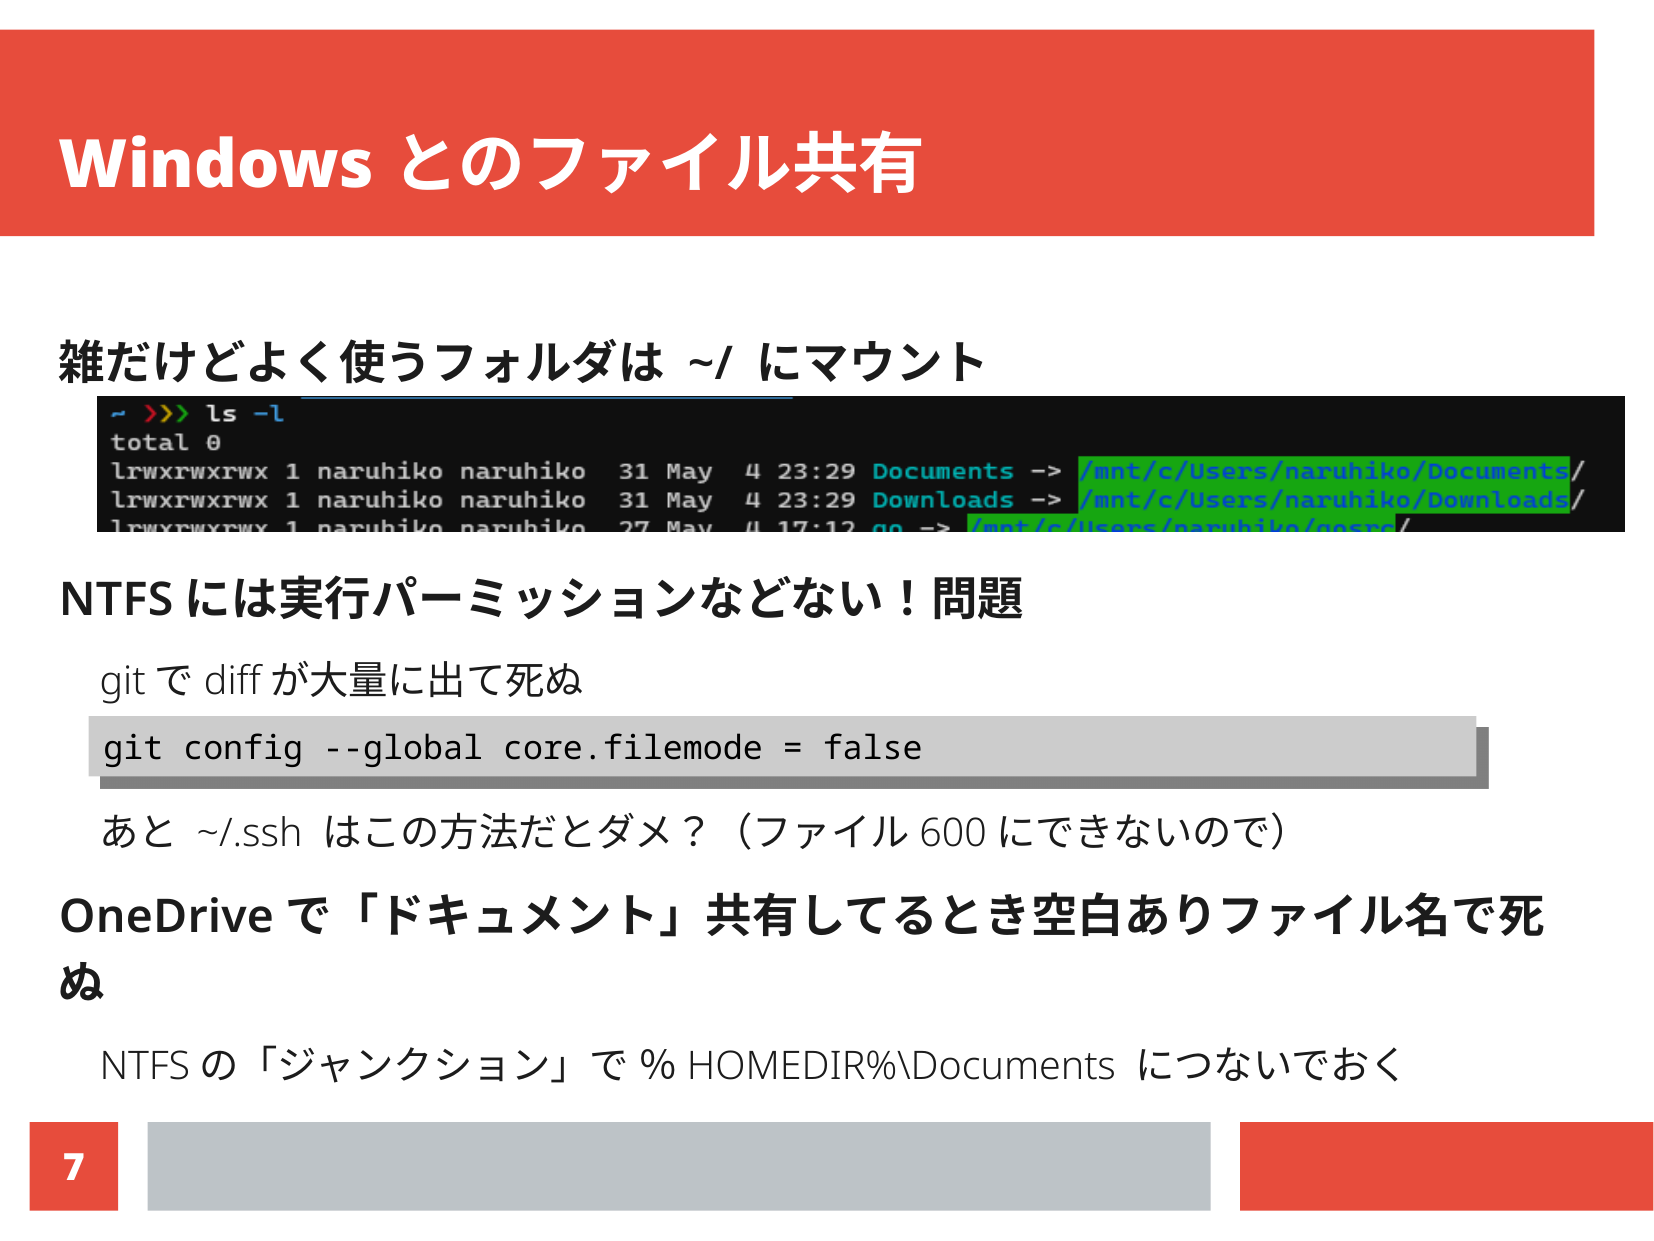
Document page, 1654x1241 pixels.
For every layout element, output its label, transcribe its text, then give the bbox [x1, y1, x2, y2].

text_box git config --global core.filemode = false [88, 716, 1477, 773]
list 雑だけどよく使うフォルダは ~/ にマウント NTFSには実行パーミッションなどない！問題 gitでdiffが大量に出て死ぬ あと ~/.ssh はこの方法だとダメ？（ファイル600にできないので） OneDriveで「ドキュメント」共有してるとき空白ありファイル名で死ぬ NTFSの「ジャンクション」で ％HOMEDIR%\Documents につないでおく [59, 324, 1565, 1093]
title Windowsとのファイル共有 [59, 59, 1595, 207]
picture [97, 396, 1625, 532]
